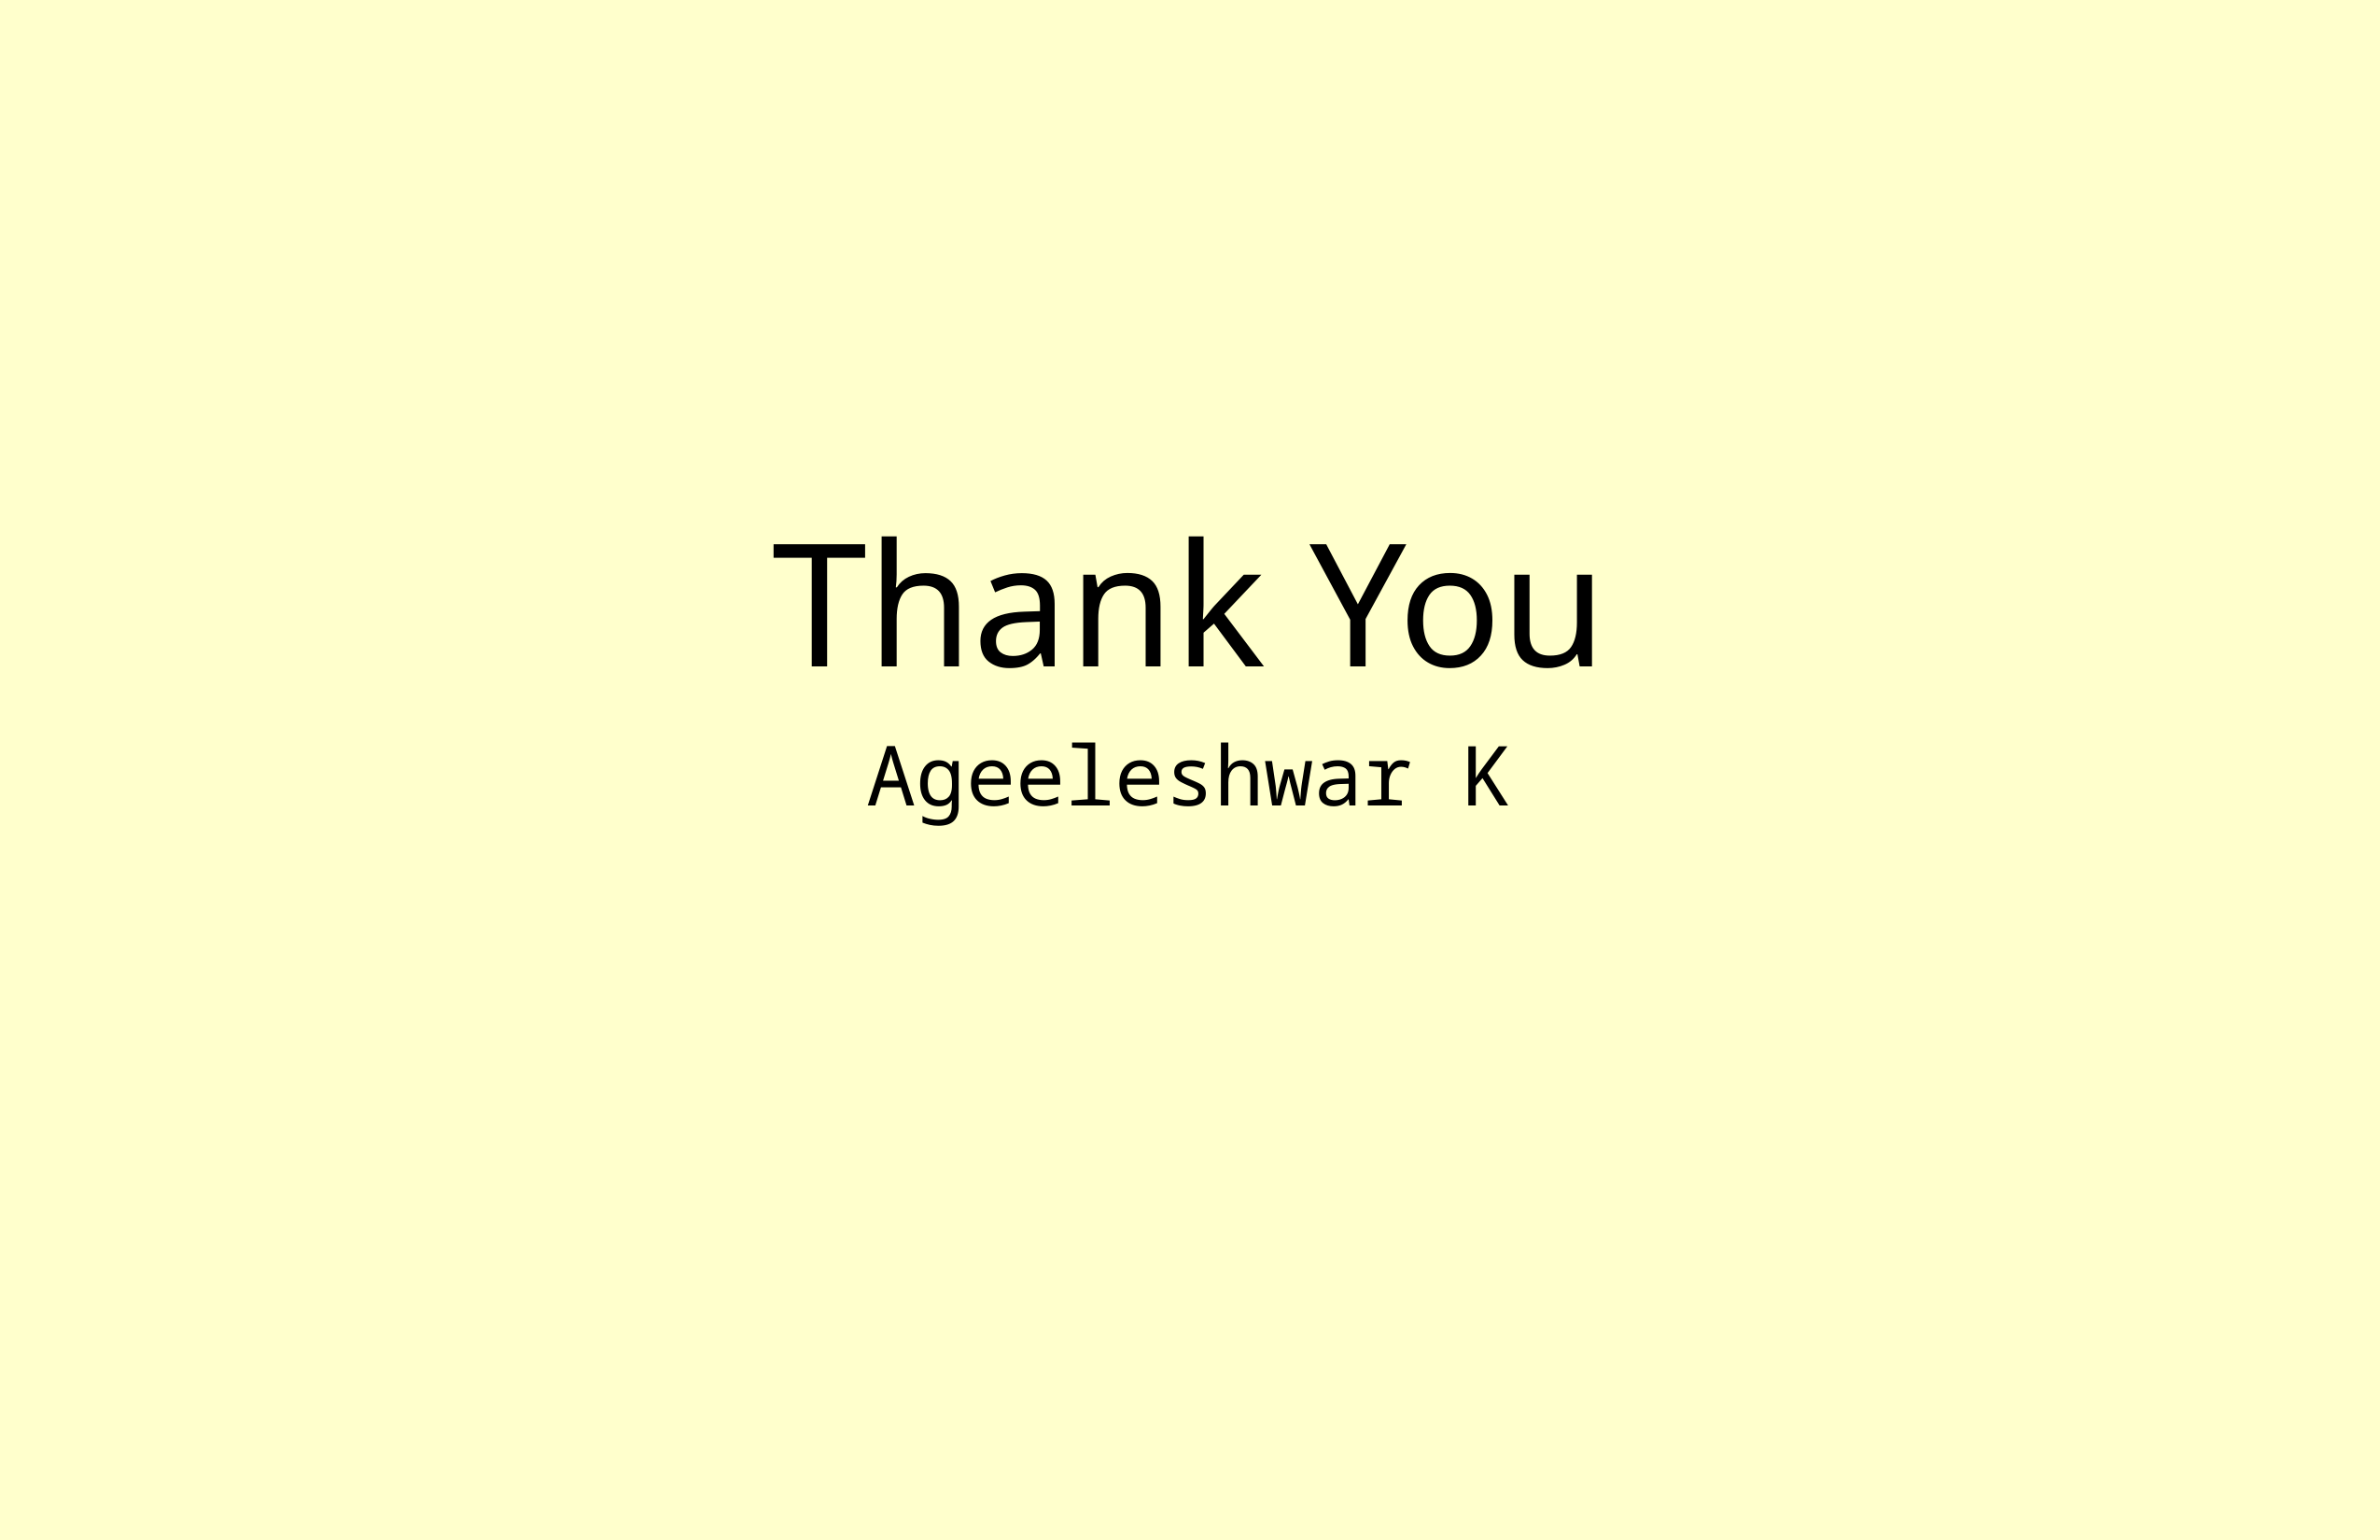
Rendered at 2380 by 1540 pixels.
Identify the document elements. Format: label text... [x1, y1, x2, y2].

subtitle Thank You Ageeleshwar K [119, 61, 2261, 1253]
